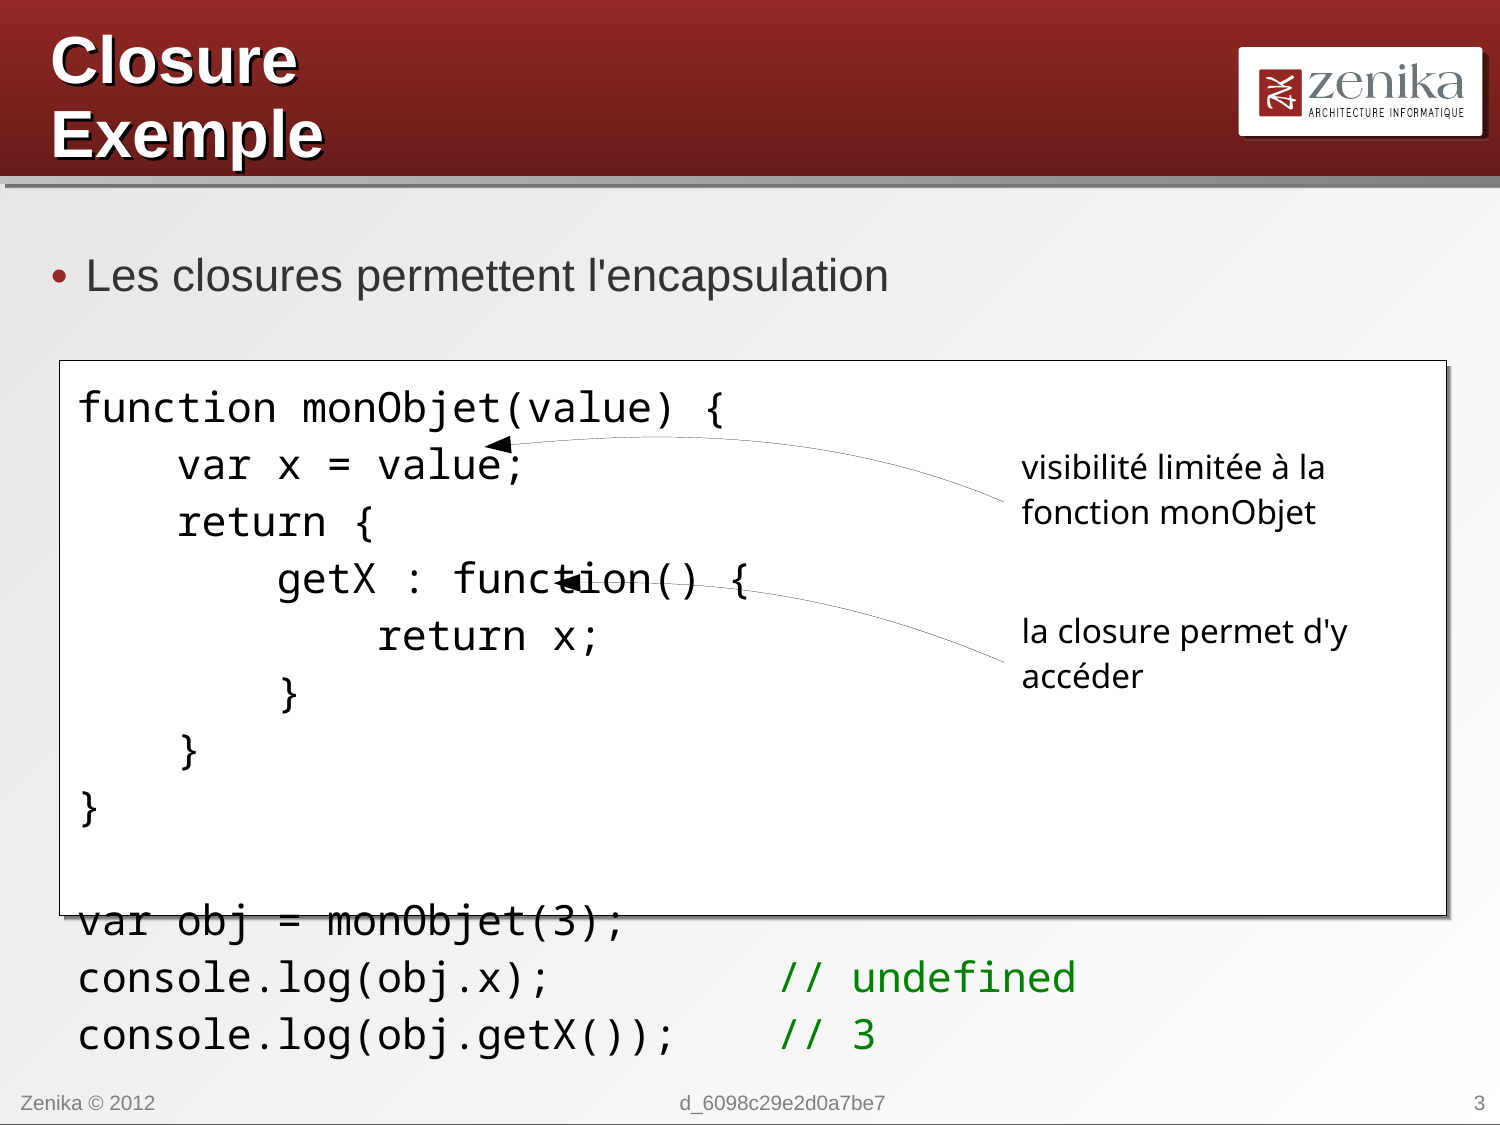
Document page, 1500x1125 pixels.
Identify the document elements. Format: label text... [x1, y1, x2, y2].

text_box function monObjet(value) { var x = value; return { getX : function() { return x; } } } var obj = monObjet(3); console.log(obj.x); // undefined console.log(obj.getX()); // 3 [1435, 360, 1447, 916]
picture [1257, 58, 1464, 125]
title Closure Exemple [50, 15, 1206, 180]
list Les closures permettent l'encapsulation [50, 250, 1435, 1079]
